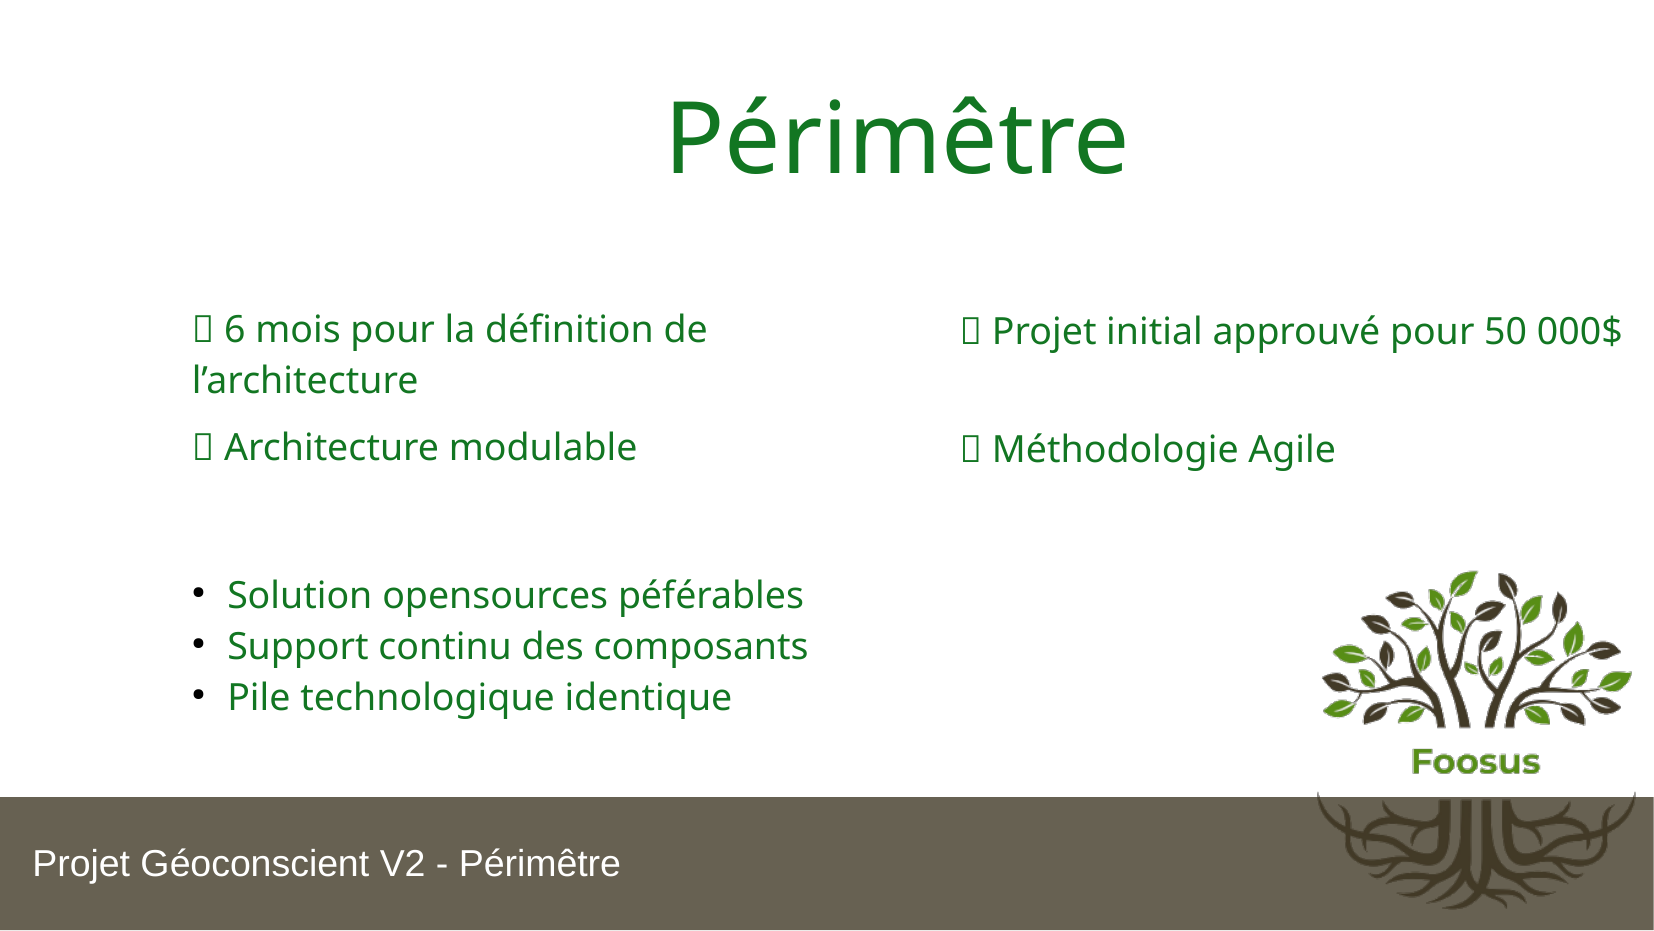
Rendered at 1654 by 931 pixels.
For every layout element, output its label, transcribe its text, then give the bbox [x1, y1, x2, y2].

text_box ✅ Architecture modulable [177, 413, 886, 513]
text_box Projet Géoconscient V2 - Périmêtre [17, 835, 1329, 931]
text_box ✅ 6 mois pour la définition de l’architecture [177, 295, 916, 395]
text_box Périmêtre [649, 59, 1182, 299]
text_box ✅ Projet initial approuvé pour 50 000$ [944, 297, 1654, 355]
text_box ✅ Méthodologie Agile [944, 415, 1536, 473]
text_box [0, 797, 1654, 931]
picture [1299, 560, 1654, 797]
text_box Solution opensources péférables Support continu des composants Pile technologique identique [177, 561, 886, 709]
